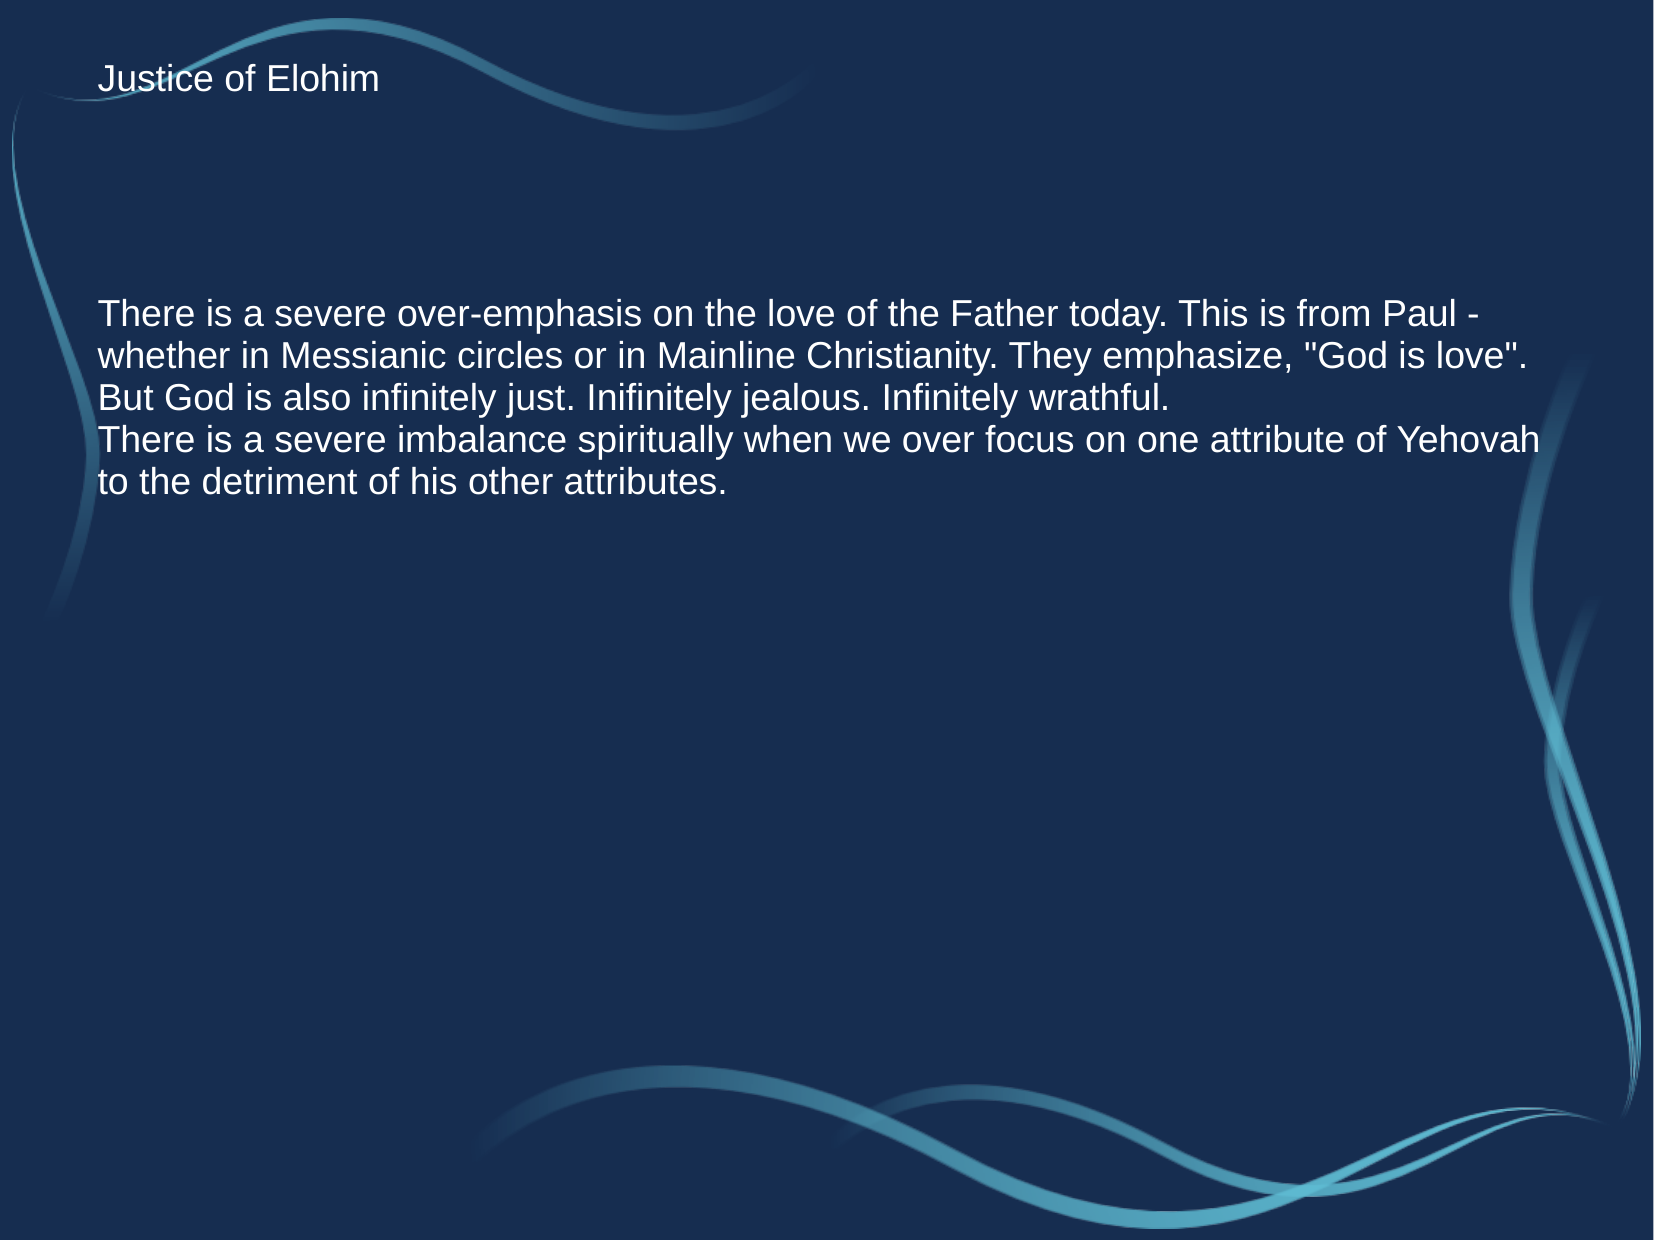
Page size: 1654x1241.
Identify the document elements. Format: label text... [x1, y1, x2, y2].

picture [12, 18, 822, 625]
title Justice of Elohim [82, 49, 1571, 249]
picture [460, 346, 1641, 1229]
list There is a severe over-emphasis on the love of the Father today. This is from Paul - whether in Messianic circles or in Mainline Christianity. They emphasize, "God is love". But God is also infinitely just. Inifinitely jealous. Infinitely wrathful. There is a severe imbalance spiritually when we over focus on one attribute of Yehovah to the detriment of his other attributes. [82, 285, 1571, 1079]
